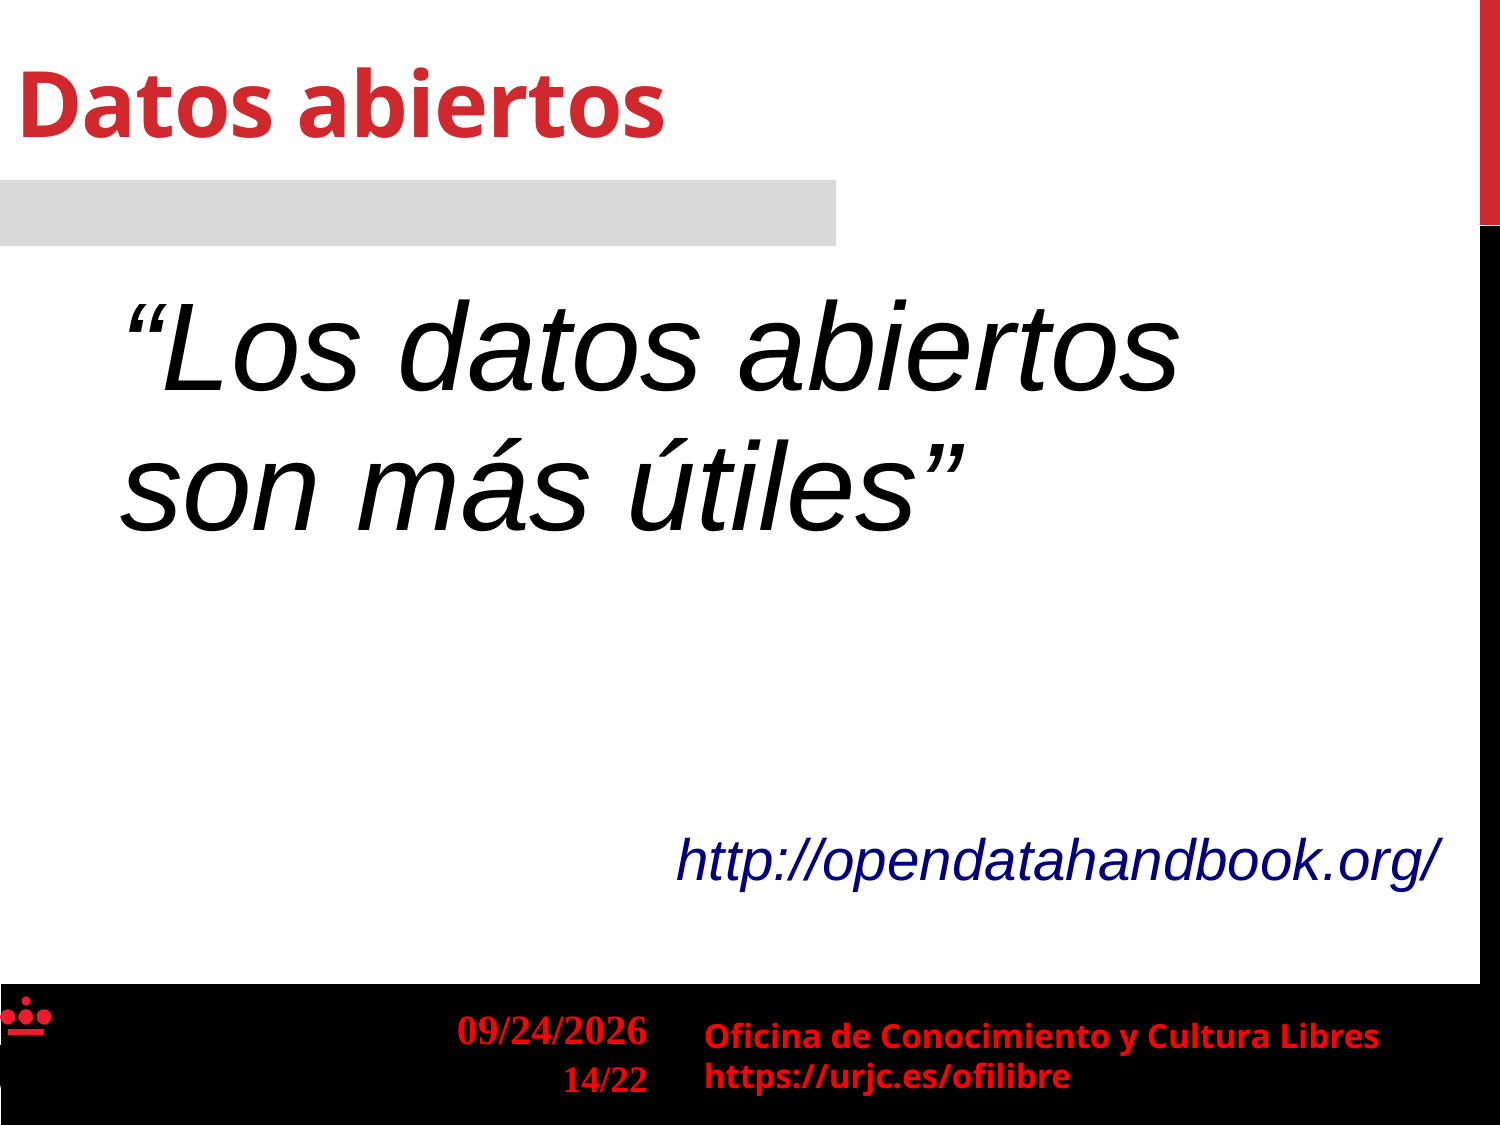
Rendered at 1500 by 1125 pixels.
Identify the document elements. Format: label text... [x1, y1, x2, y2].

text_box Datos abiertos [0, 24, 1326, 172]
title [75, 15, 1425, 172]
text_box http://opendatahandbook.org/ [661, 820, 1456, 901]
list “Los datos abiertos son más útiles” [105, 270, 1351, 586]
